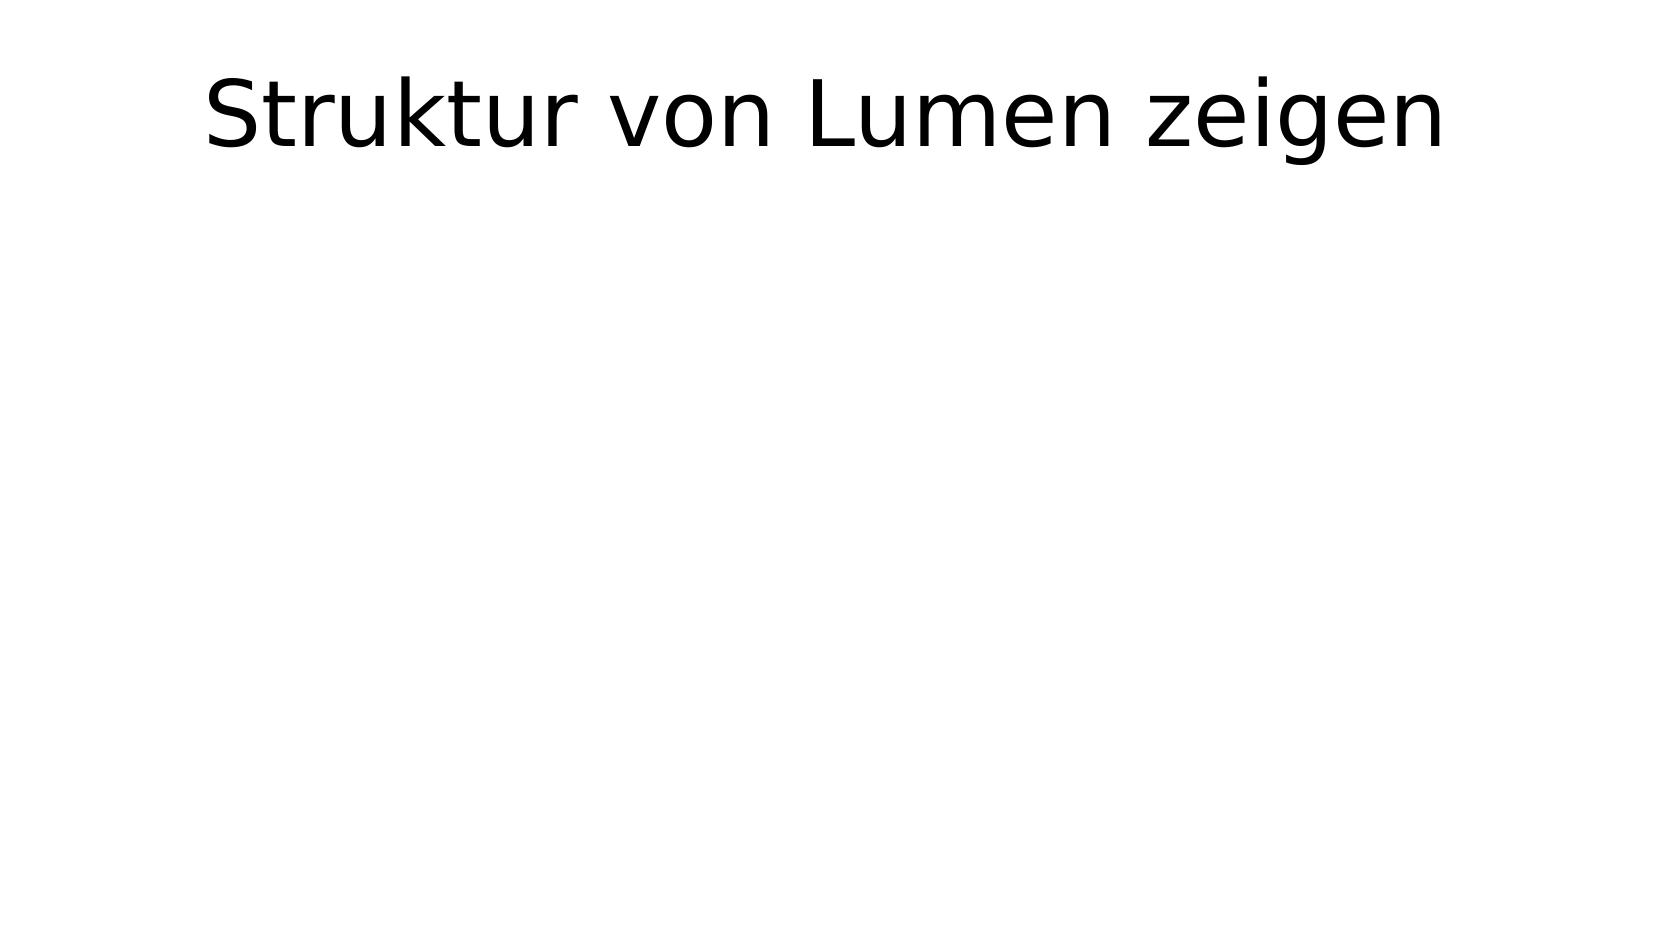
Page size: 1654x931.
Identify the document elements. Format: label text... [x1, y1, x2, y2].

title Struktur von Lumen zeigen [82, 37, 1571, 193]
